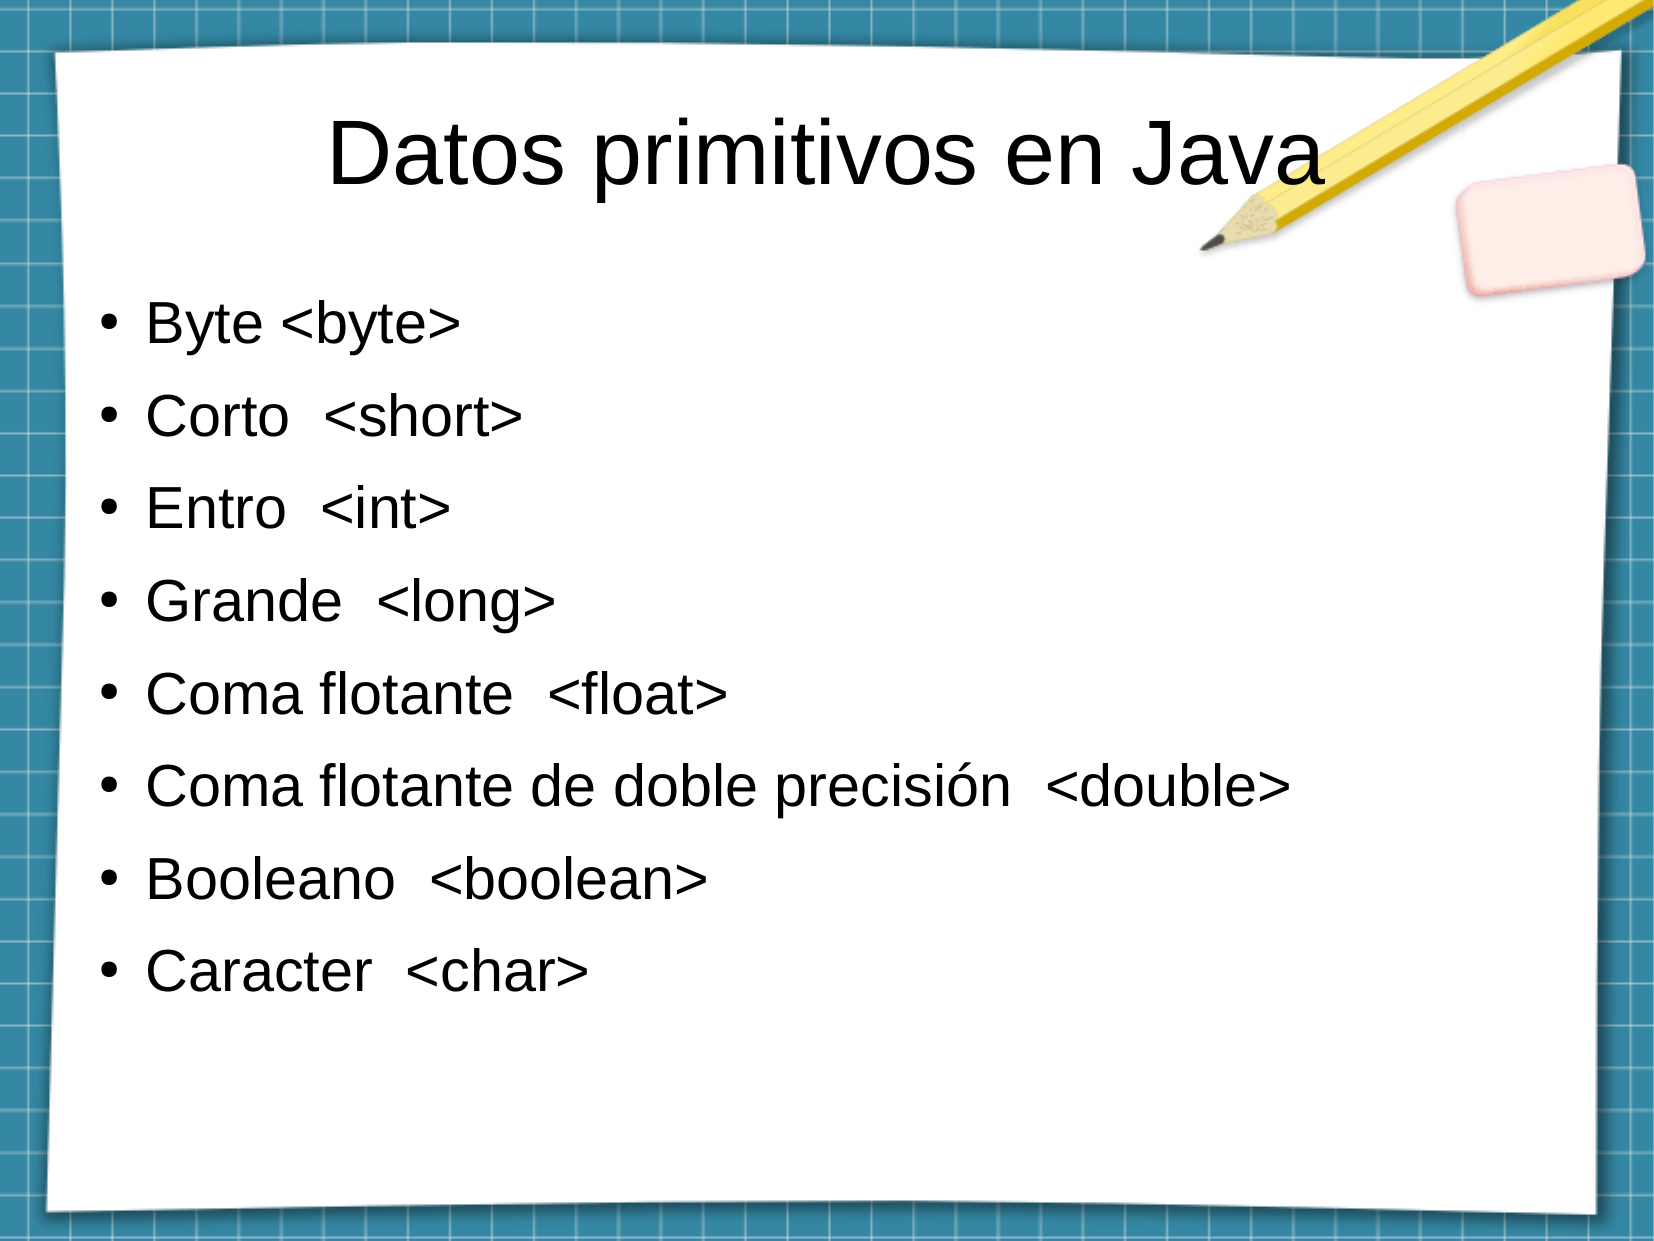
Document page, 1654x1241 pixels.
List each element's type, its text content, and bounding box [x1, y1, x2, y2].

picture [0, 0, 1654, 1241]
title Datos primitivos en Java [82, 49, 1571, 257]
list Byte <byte> Corto <short> Entro <int> Grande <long> Coma flotante <float> Coma flotante de doble precisión <double> Booleano <boolean> Caracter <char> [82, 290, 1571, 1010]
